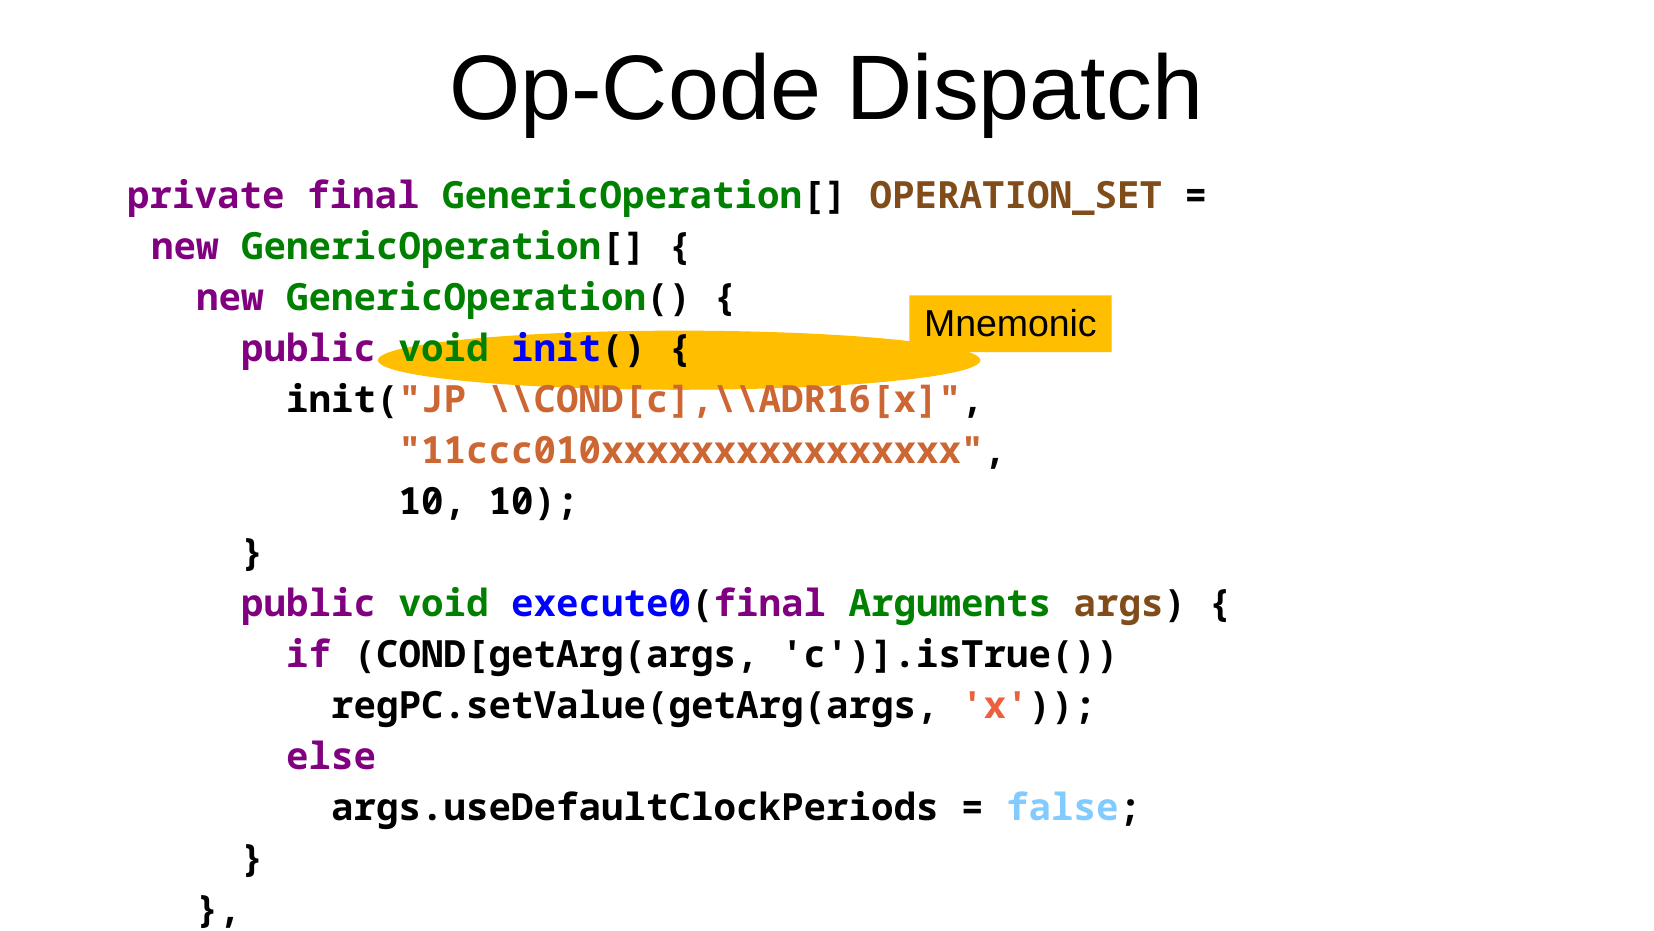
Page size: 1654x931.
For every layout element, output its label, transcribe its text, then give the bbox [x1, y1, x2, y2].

table_header private final GenericOperation[] OPERATION_SET = new GenericOperation[] { new GenericOperation() { public void init() { init("JP \\COND[c],\\ADR16[x]", "11ccc010xxxxxxxxxxxxxxxx", 10, 10); } public void execute0(final Arguments args) { if (COND[getArg(args, 'c')].isTrue()) regPC.setValue(getArg(args, 'x')); else args.useDefaultClockPeriods = false; } }, … } [92, 161, 1579, 931]
title Op-Code Dispatch [82, 10, 1571, 166]
